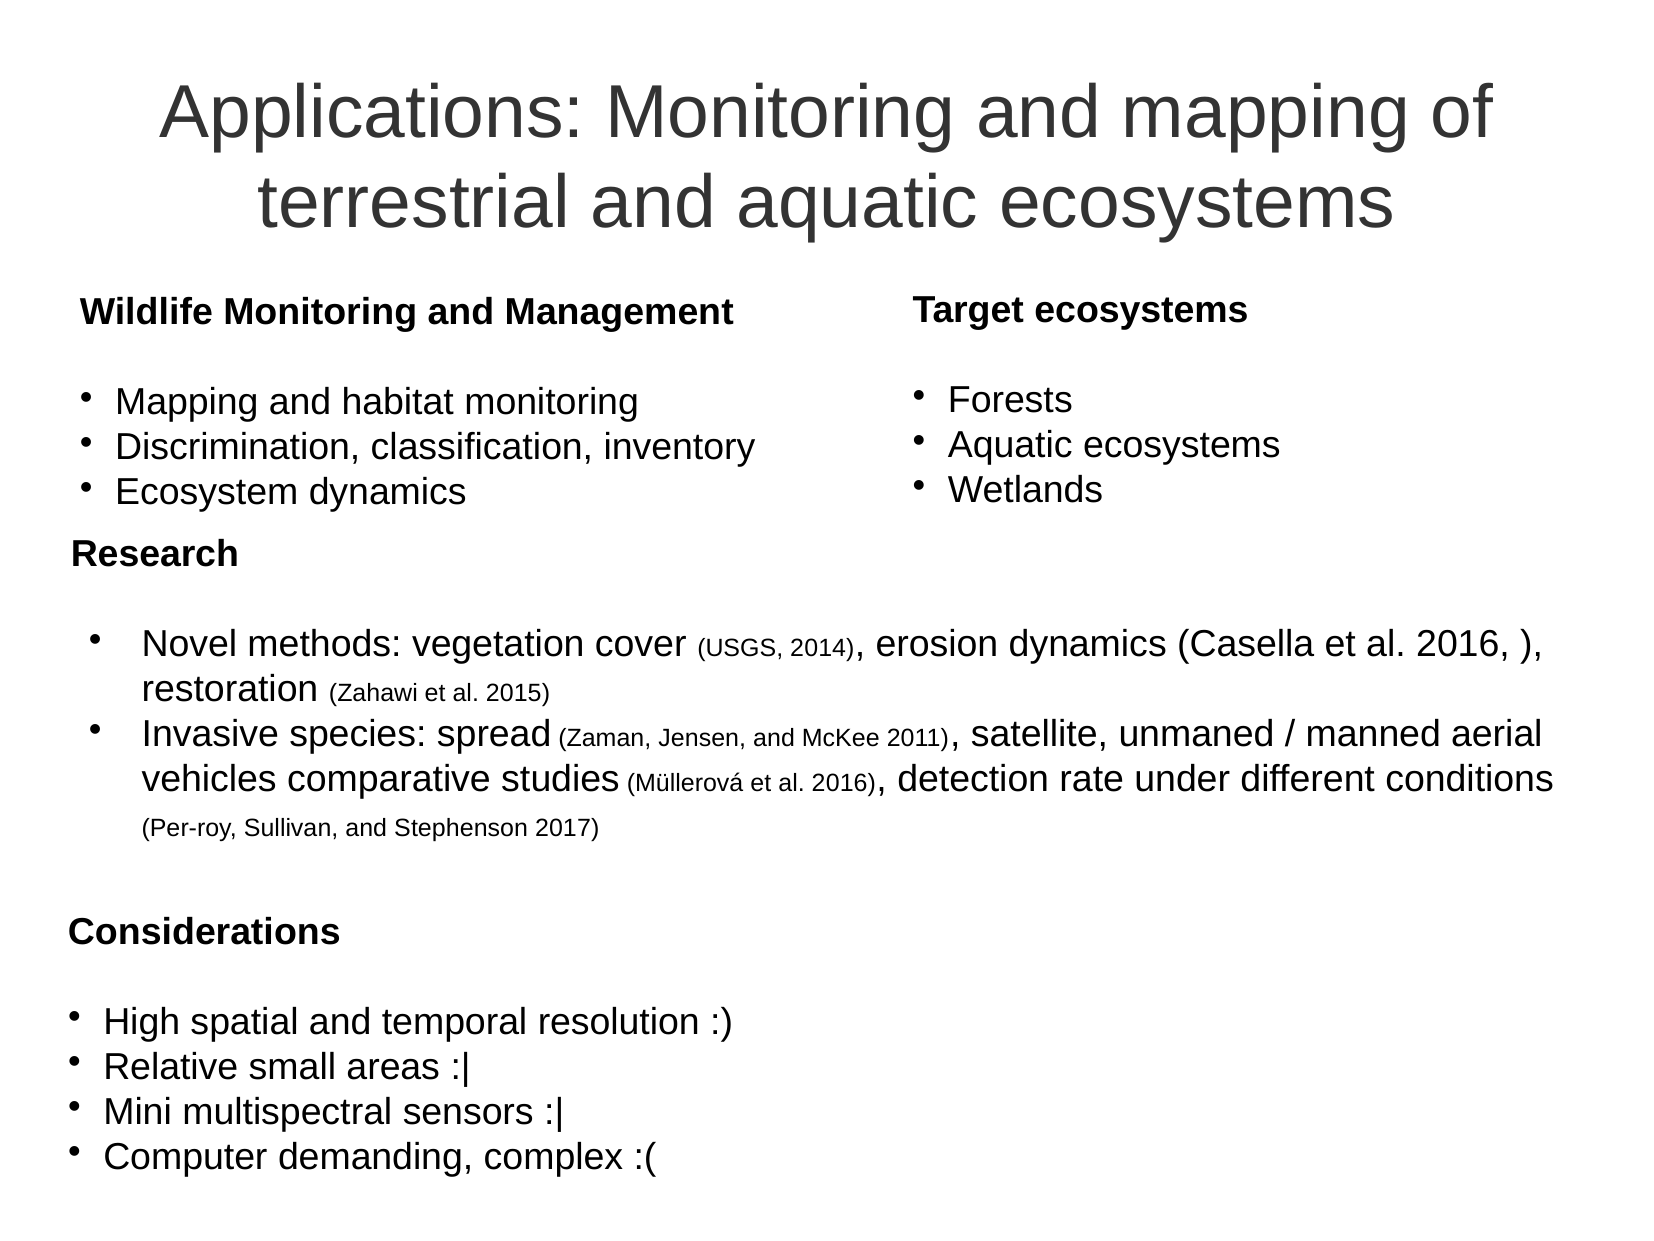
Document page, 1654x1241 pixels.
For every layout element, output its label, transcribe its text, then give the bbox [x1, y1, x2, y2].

text_box Applications: Monitoring and mapping of terrestrial and aquatic ecosystems [82, 49, 1571, 257]
text_box Research Novel methods: vegetation cover (USGS, 2014), erosion dynamics (Casella et al. 2016, ), restoration (Zahawi et al. 2015) Invasive species: spread (Zaman, Jensen, and McKee 2011), satellite, unmaned / manned aerial vehicles comparative studies (Müllerová et al. 2016), detection rate under different conditions (Per-roy, Sullivan, and Stephenson 2017) [70, 484, 1595, 827]
text_box Wildlife Monitoring and Management Mapping and habitat monitoring Discrimination, classification, inventory Ecosystem dynamics [64, 280, 833, 574]
text_box Target ecosystems Forests Aquatic ecosystems Wetlands [897, 277, 1654, 503]
text_box Considerations High spatial and temporal resolution :) Relative small areas :| Mini multispectral sensors :| Computer demanding, complex :( [53, 899, 1548, 1134]
